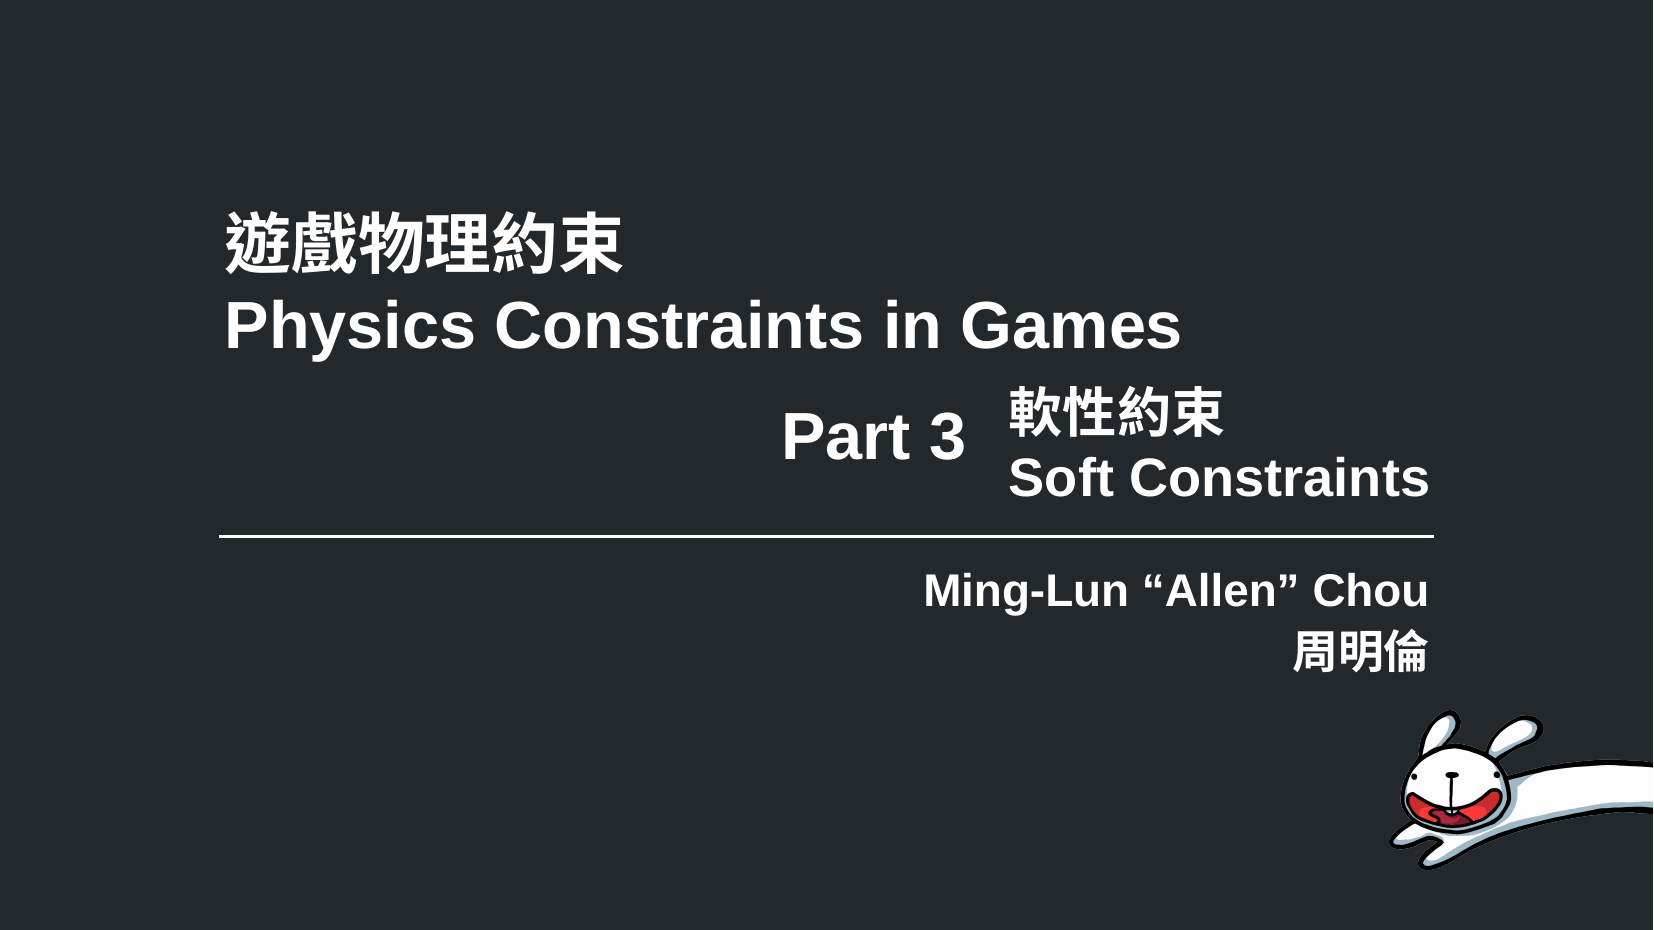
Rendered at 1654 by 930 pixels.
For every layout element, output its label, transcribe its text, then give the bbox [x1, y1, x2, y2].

text_box 遊戲物理約束 Physics Constraints in Games [210, 183, 1201, 363]
text_box 軟性約束 Soft Constraints [994, 362, 1556, 570]
picture [1365, 689, 1653, 875]
text_box Ming-Lun “Allen” Chou 周明倫 [908, 557, 1445, 685]
text_box Part 3 [766, 391, 994, 482]
